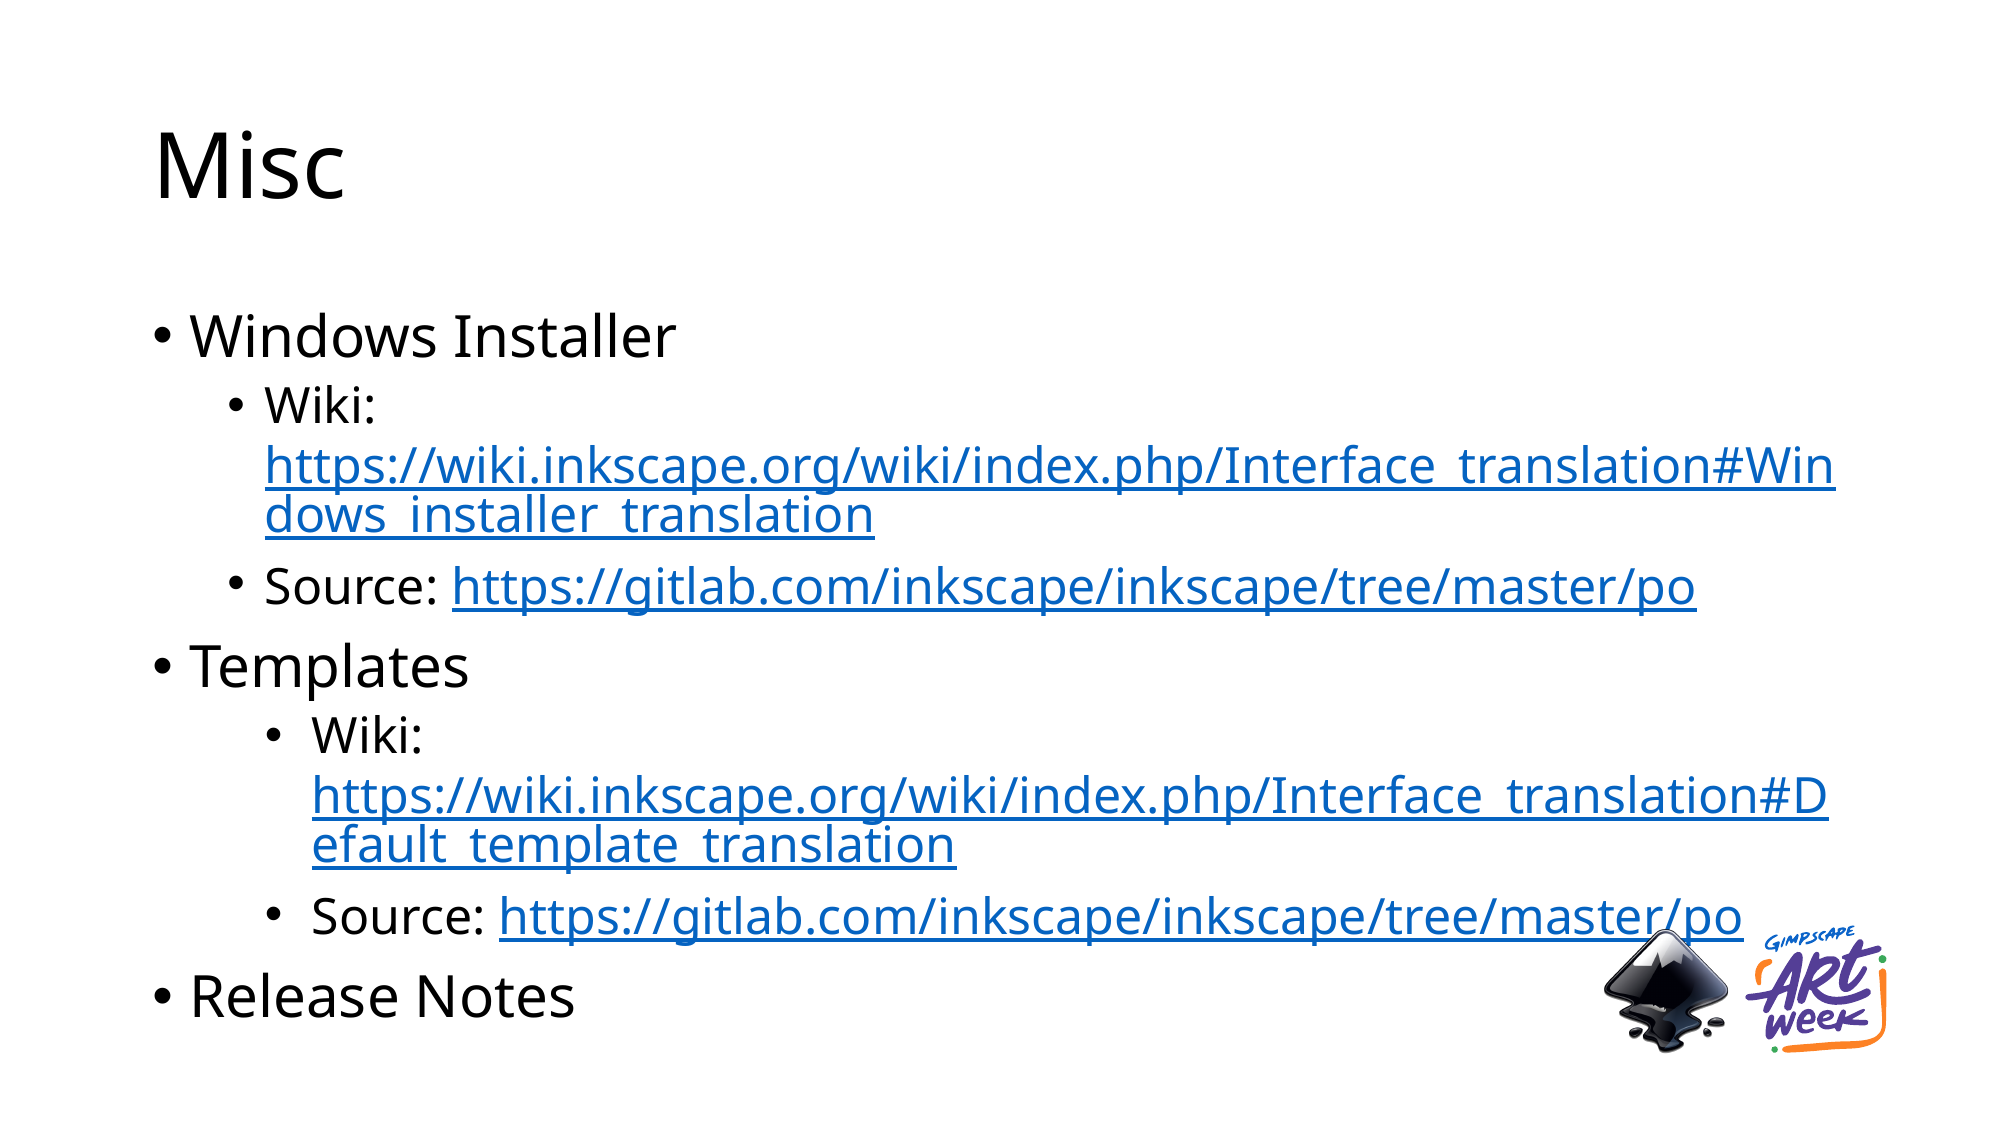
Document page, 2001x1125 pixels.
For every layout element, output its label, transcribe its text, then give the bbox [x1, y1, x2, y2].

text_box Windows Installer Wiki: https://wiki.inkscape.org/wiki/index.php/Interface_translation#Windows_installer_translation Source: https://gitlab.com/inkscape/inkscape/tree/master/po Templates Wiki: https://wiki.inkscape.org/wiki/index.php/Interface_translation#Default_template_translation Source: https://gitlab.com/inkscape/inkscape/tree/master/po Release Notes [137, 299, 1863, 1013]
picture [1742, 915, 1890, 1063]
picture [1595, 921, 1737, 1063]
text_box Misc [137, 59, 1863, 277]
